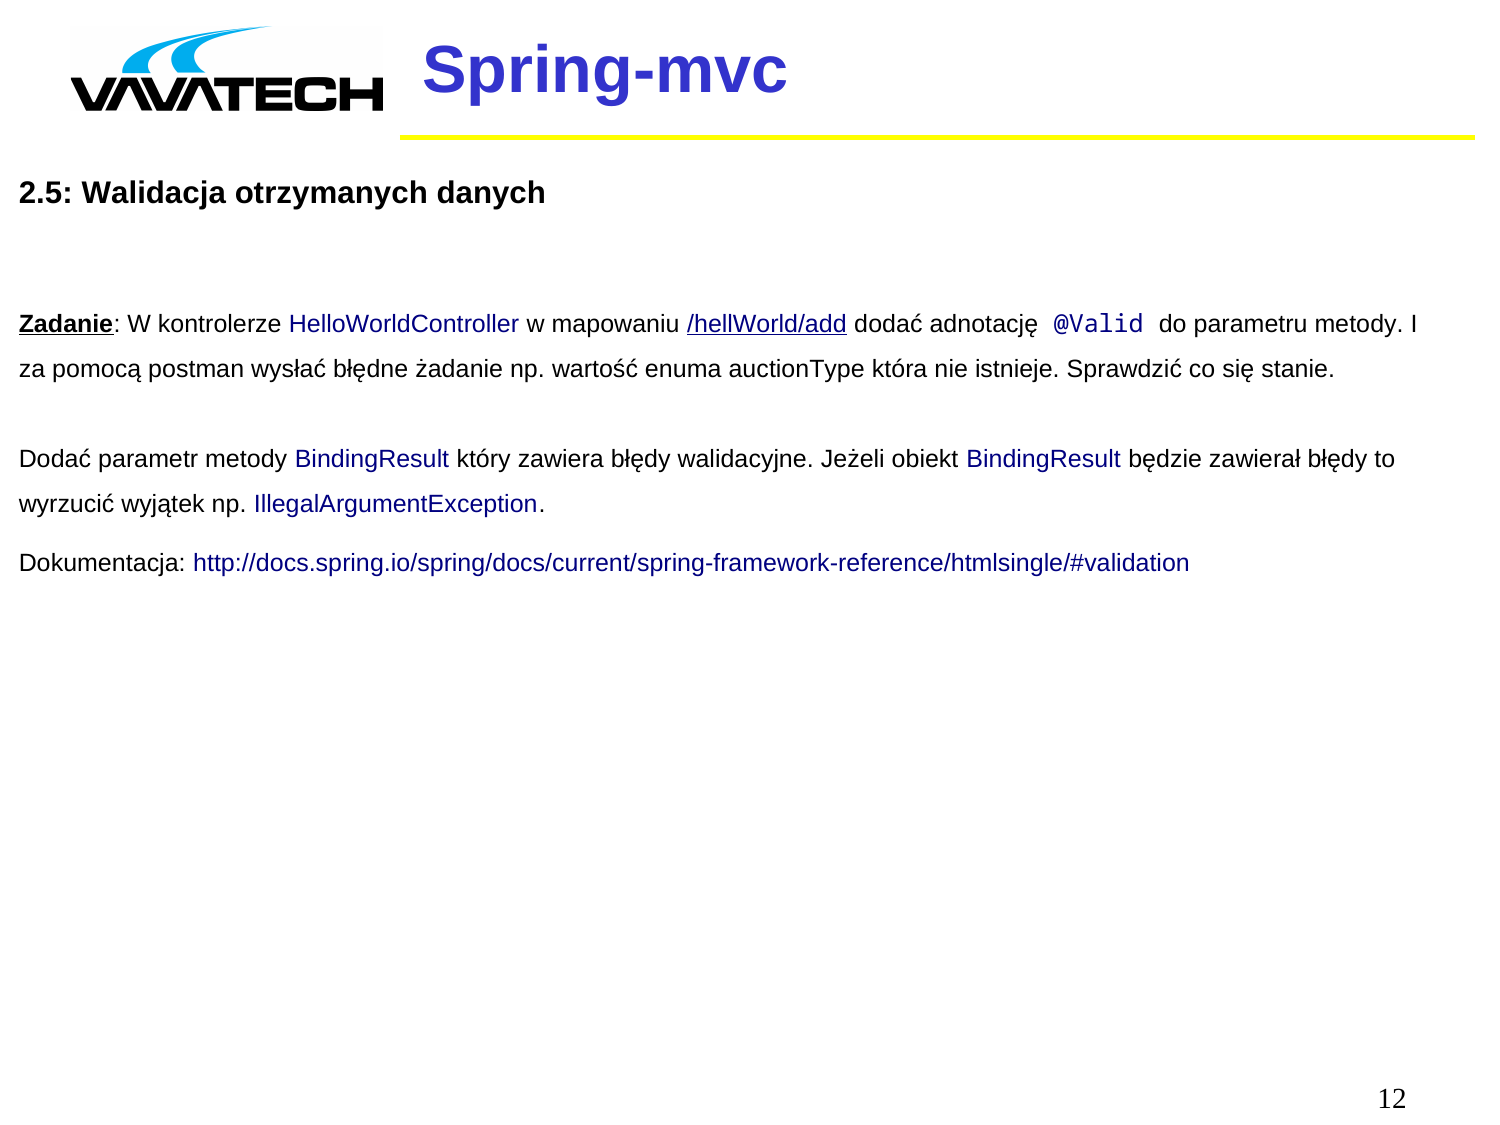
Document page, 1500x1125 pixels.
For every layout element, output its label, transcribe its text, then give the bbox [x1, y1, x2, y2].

title Spring-mvc [407, 0, 1479, 157]
text_box 2.5: Walidacja otrzymanych danych Zadanie: W kontrolerze HelloWorldController w mapowaniu /hellWorld/add dodać adnotację @Valid do parametru metody. I za pomocą postman wysłać błędne żadanie np. wartość enuma auctionType która nie istnieje. Sprawdzić co się stanie. Dodać parametr metody BindingResult który zawiera błędy walidacyjne. Jeżeli obiekt BindingResult będzie zawierał błędy to wyrzucić wyjątek np. IllegalArgumentException. Dokumentacja: http://docs.spring.io/spring/docs/current/spring-framework-reference/htmlsingle/#validation [4, 165, 1465, 683]
picture [70, 26, 383, 111]
